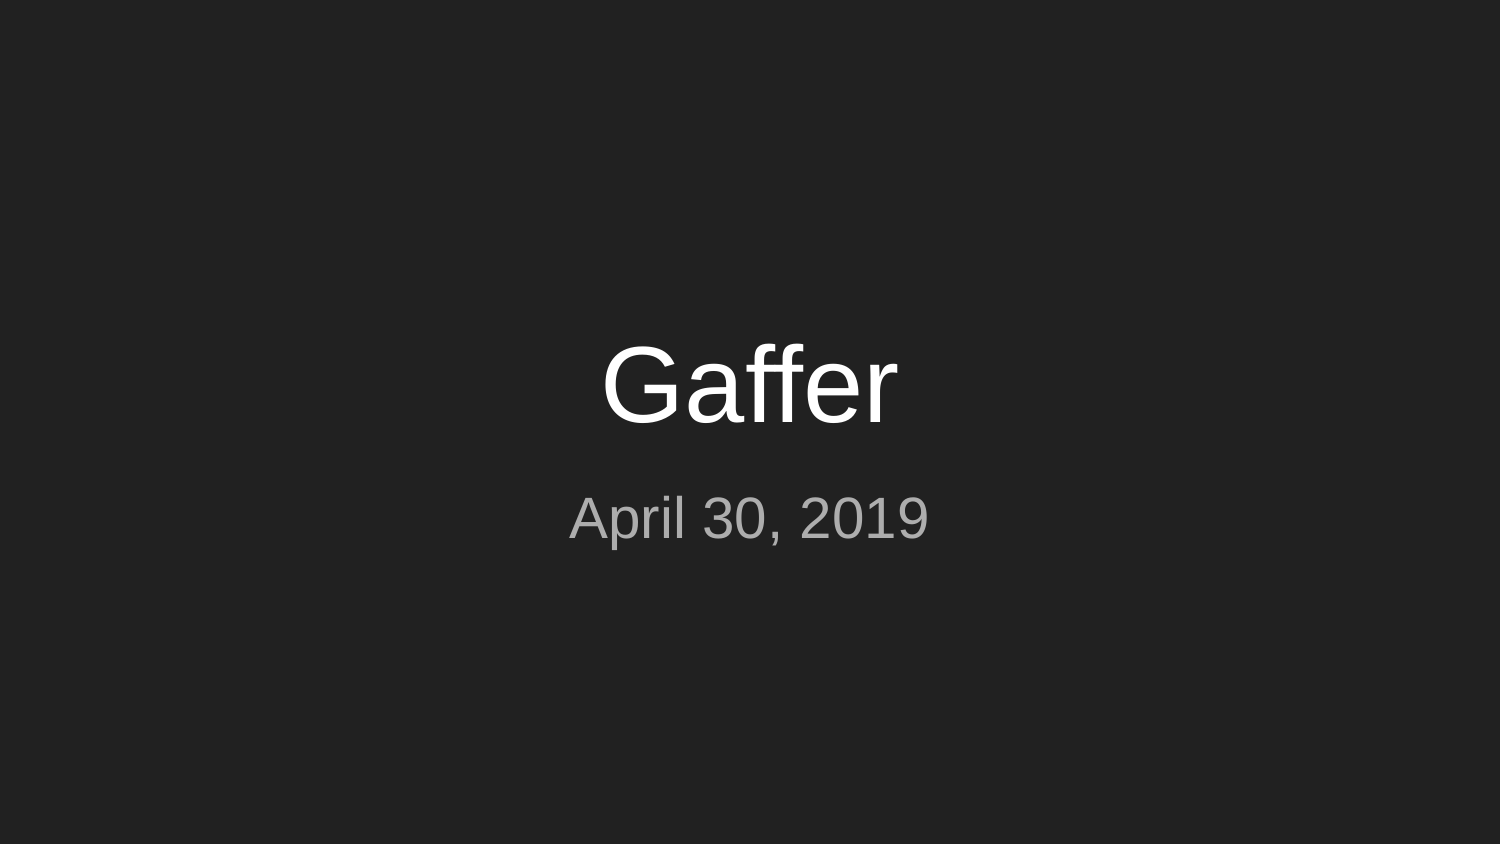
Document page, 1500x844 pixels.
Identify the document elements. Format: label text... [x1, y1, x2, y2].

subtitle April 30, 2019 [51, 464, 1449, 595]
title Gaffer [51, 122, 1449, 459]
